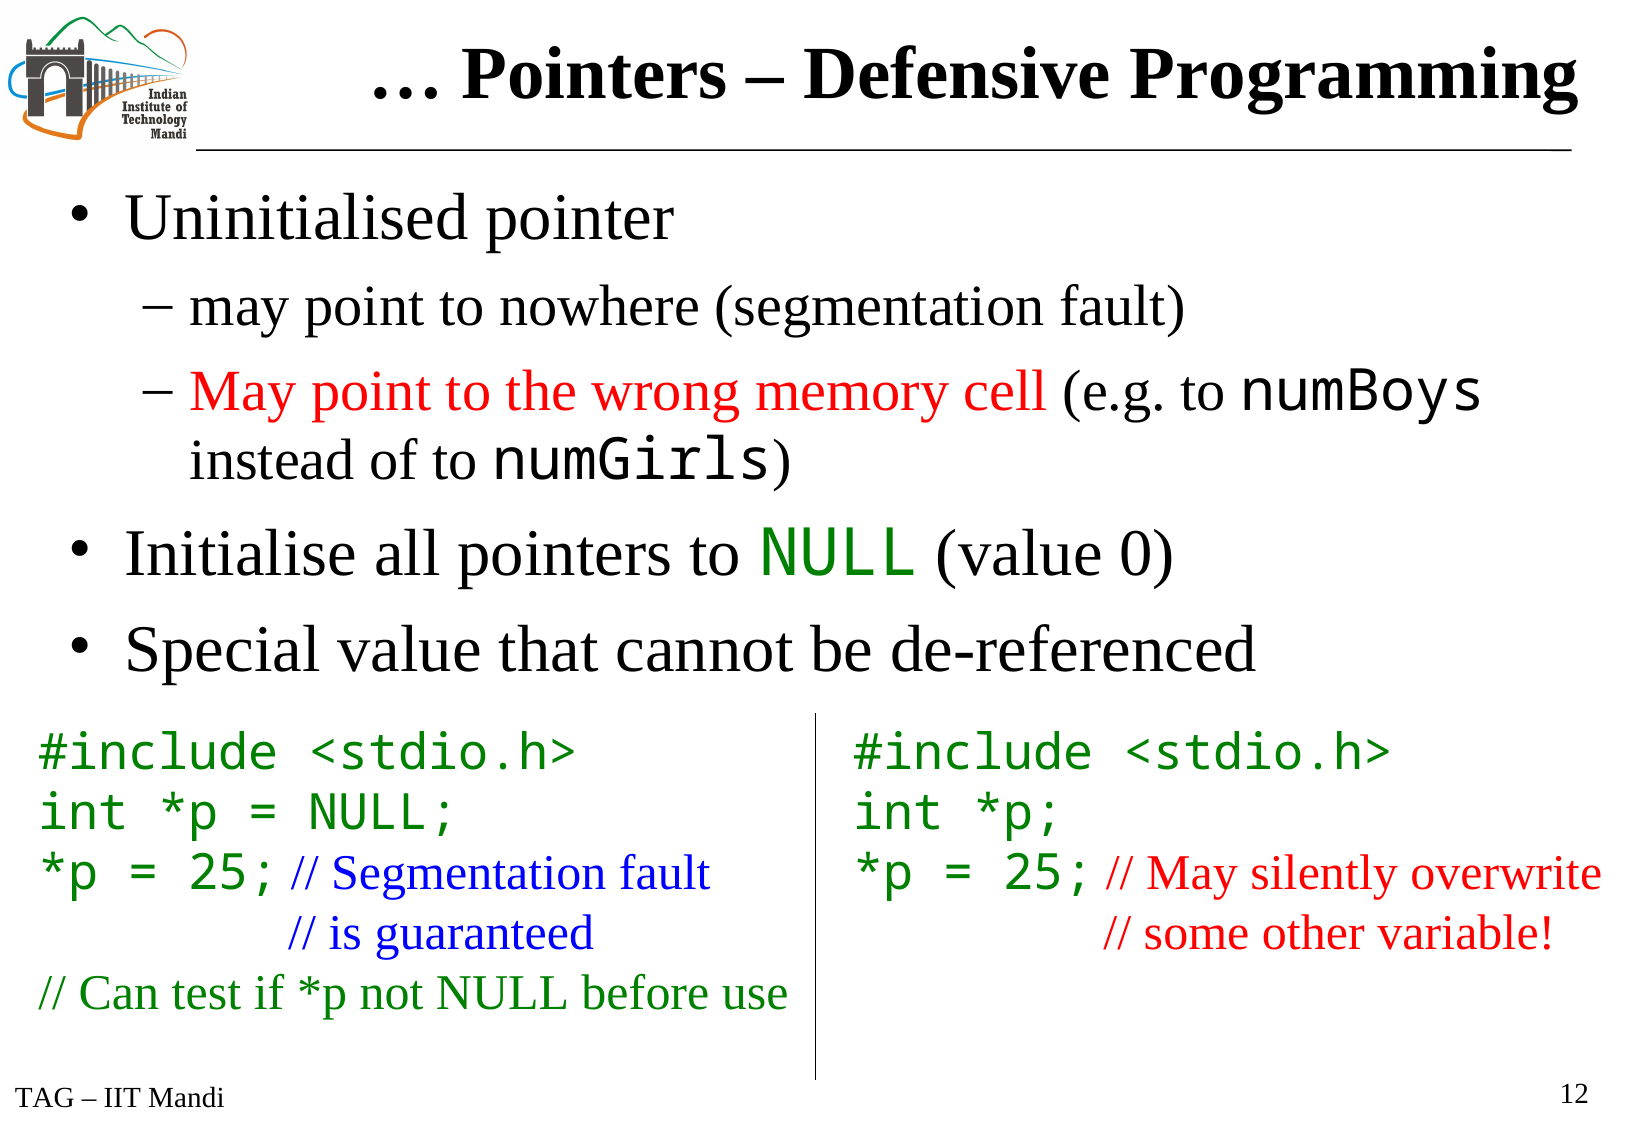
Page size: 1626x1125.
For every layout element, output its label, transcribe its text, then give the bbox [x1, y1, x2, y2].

text_box #include <stdio.h> int *p; *p = 25; // May silently overwrite // some other variable! [838, 711, 1619, 1027]
list Uninitialised pointer may point to nowhere (segmentation fault) May point to the wrong memory cell (e.g. to numBoys instead of to numGirls) Initialise all pointers to NULL (value 0) Special value that cannot be de-referenced [68, 172, 1557, 709]
picture [1, 0, 196, 156]
title … Pointers – Defensive Programming [139, 0, 1581, 138]
text_box #include <stdio.h> int *p = NULL; *p = 25; // Segmentation fault // is guaranteed // Can test if *p not NULL before use [23, 711, 838, 1027]
